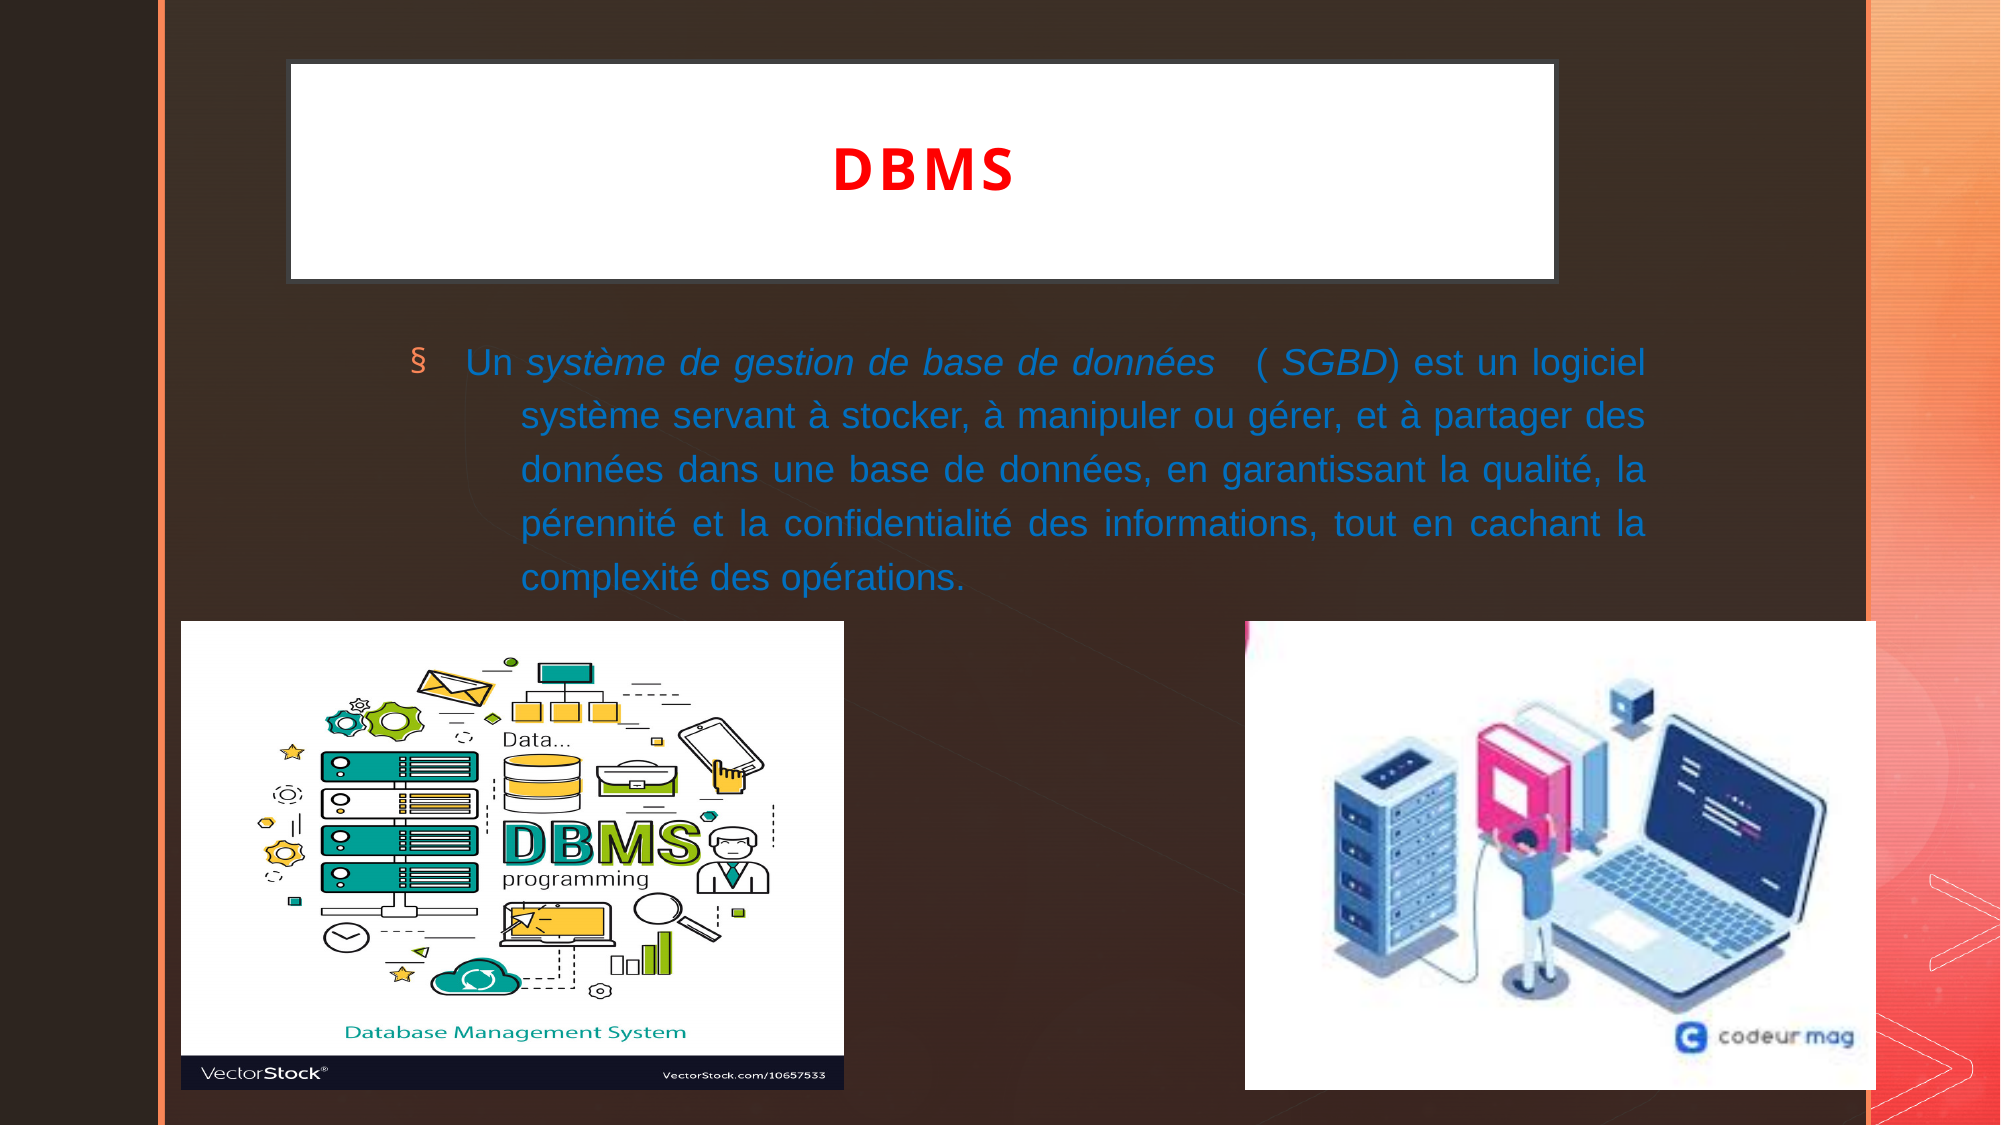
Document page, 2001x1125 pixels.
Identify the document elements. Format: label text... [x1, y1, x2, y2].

picture [1245, 621, 1876, 1090]
text_box DBMS [288, 61, 1557, 282]
picture [181, 621, 844, 1090]
text_box Un système de gestion de base de données ( SGBD) est un logiciel système servant à stocker, à manipuler ou gérer, et à partager des données dans une base de données, en garantissant la qualité, la pérennité et la confidentialité des informations, tout en cachant la complexité des opérations. [392, 320, 1661, 830]
